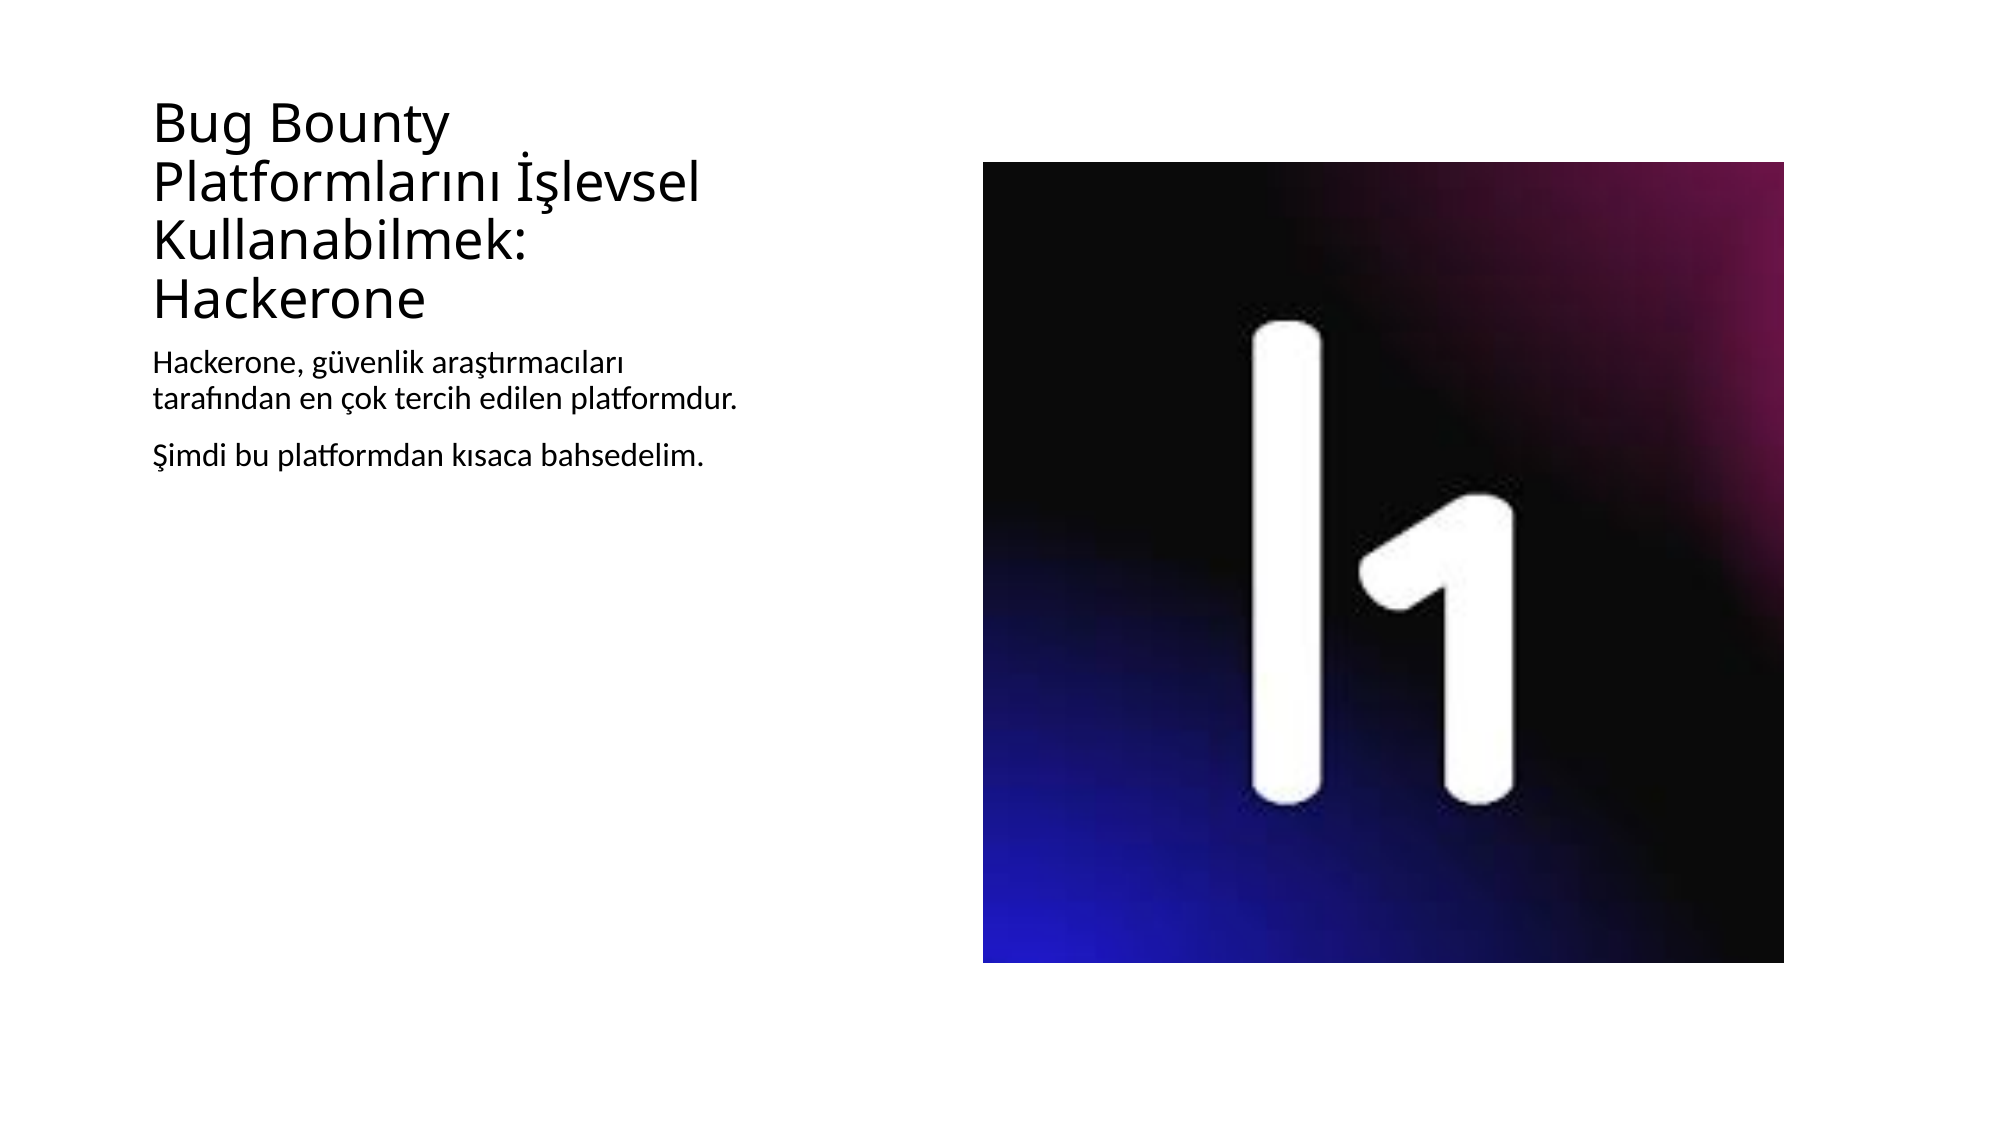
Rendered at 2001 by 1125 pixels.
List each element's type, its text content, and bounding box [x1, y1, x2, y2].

title Bug Bounty Platformlarını İşlevsel Kullanabilmek: Hackerone [137, 75, 783, 337]
list Hackerone, güvenlik araştırmacıları tarafından en çok tercih edilen platformdur. Şimdi bu platformdan kısaca bahsedelim. [137, 337, 783, 963]
picture [983, 162, 1784, 963]
